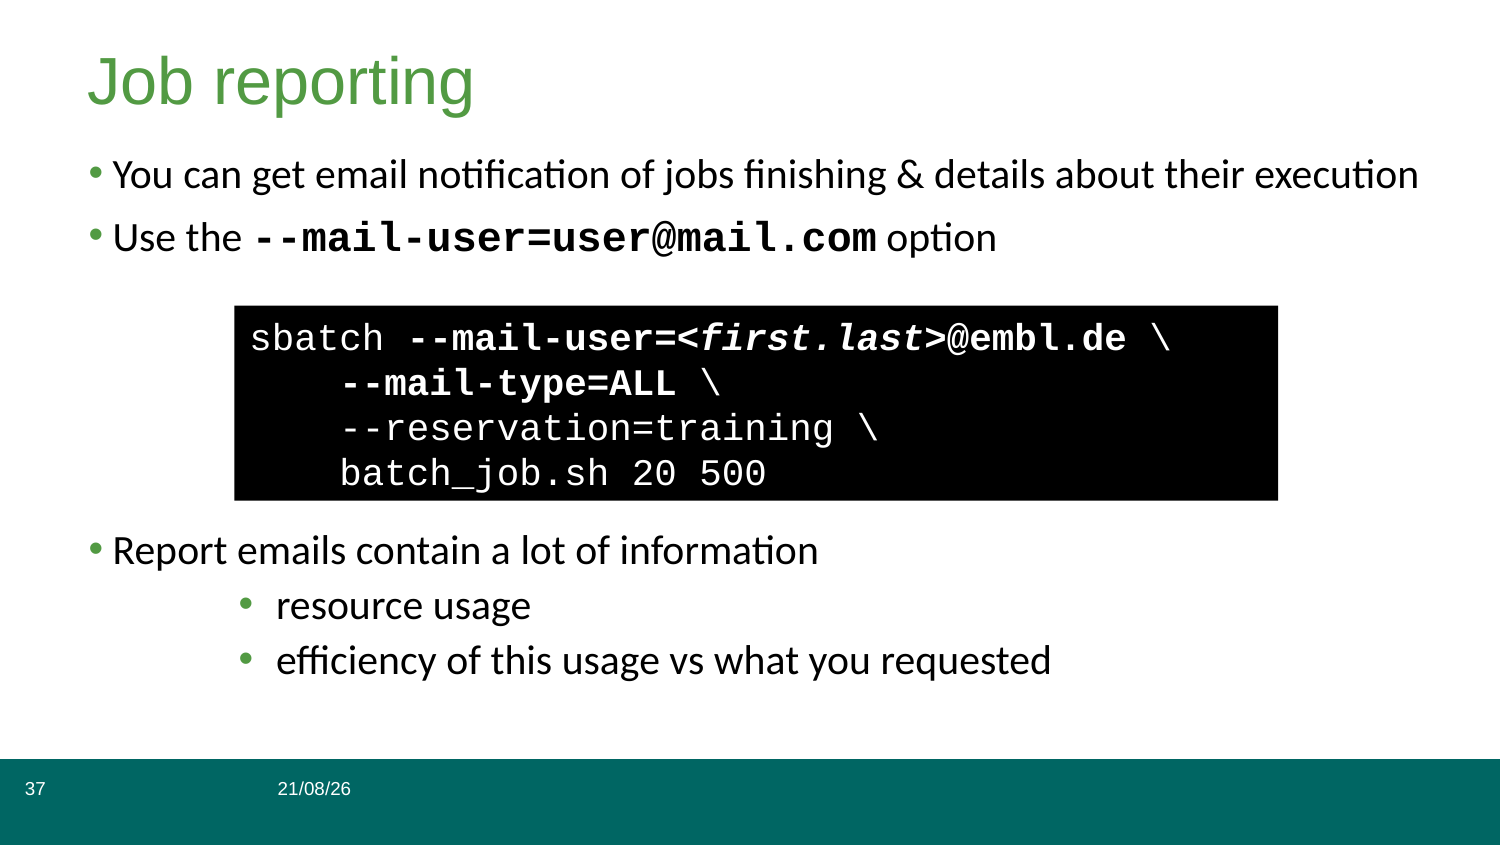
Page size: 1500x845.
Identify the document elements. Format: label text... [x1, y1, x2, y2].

text_box 19/03/19 [277, 776, 553, 799]
text_box <number> [24, 776, 76, 799]
text_box sbatch --mail-user=<first.last>@embl.de \ --mail-type=ALL \ --reservation=training \ batch_job.sh 20 500 [234, 305, 1279, 501]
title Job reporting [87, 37, 1426, 132]
list You can get email notification of jobs finishing & details about their execution Use the --mail-user=user@mail.com option Report emails contain a lot of information resource usage efficiency of this usage vs what you requested [88, 147, 1427, 746]
